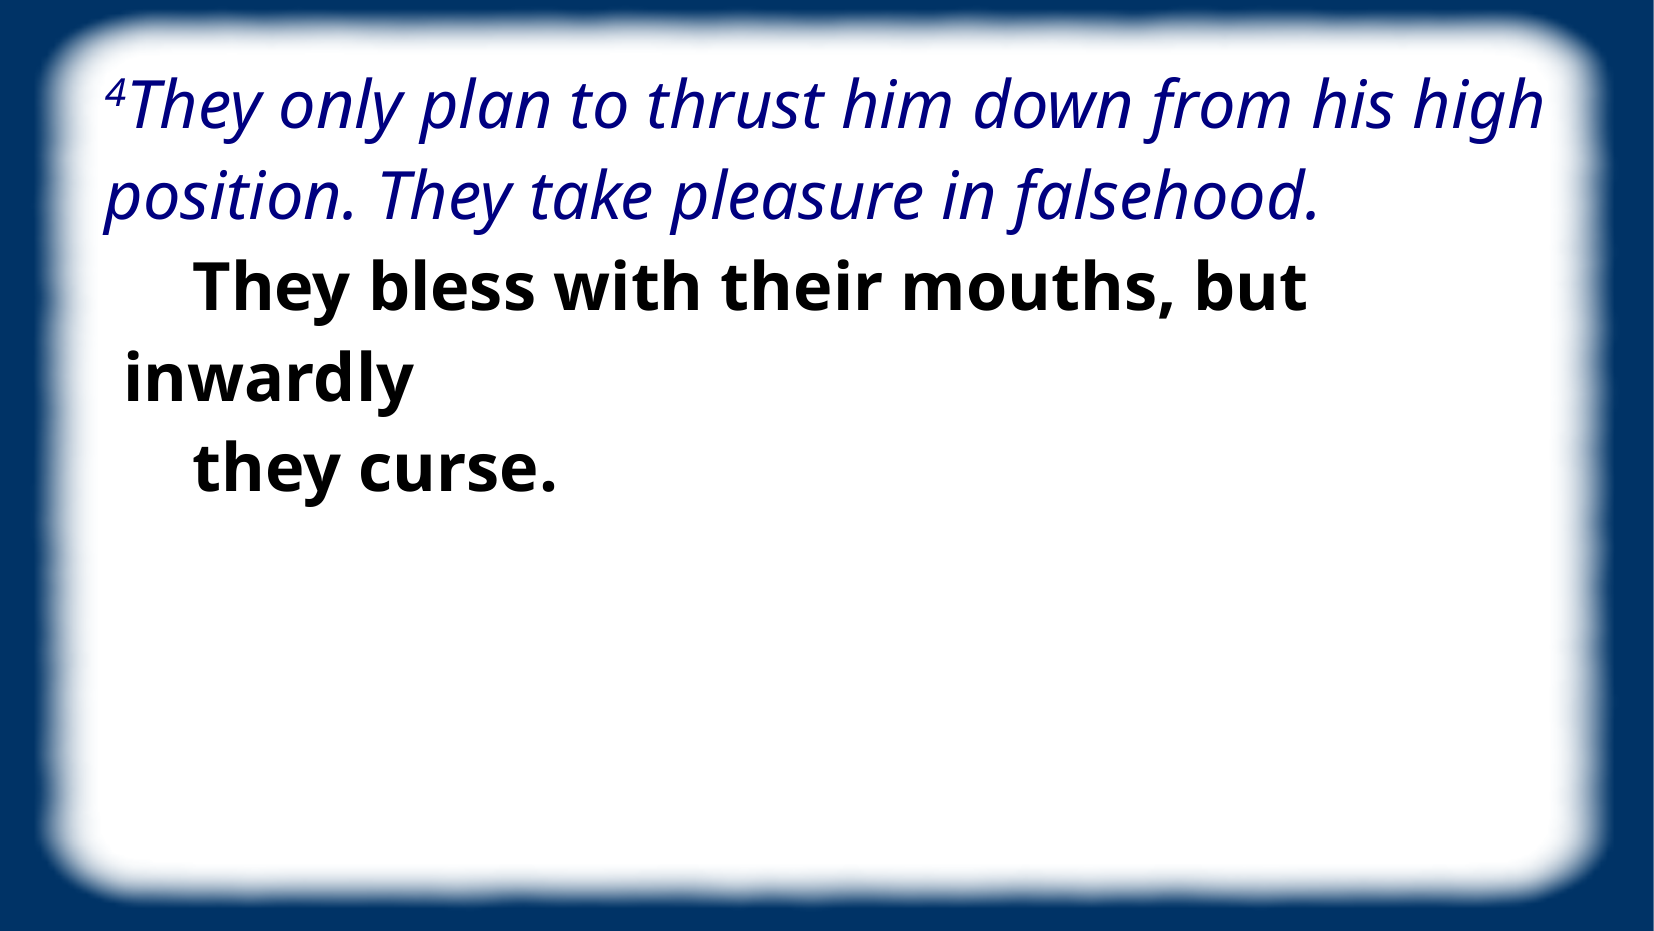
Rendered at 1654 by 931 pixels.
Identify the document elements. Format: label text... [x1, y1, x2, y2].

picture [0, 0, 1654, 931]
text_box 4They only plan to thrust him down from his high position. They take pleasure in falsehood. They bless with their mouths, but inwardly they curse. [90, 50, 1606, 421]
